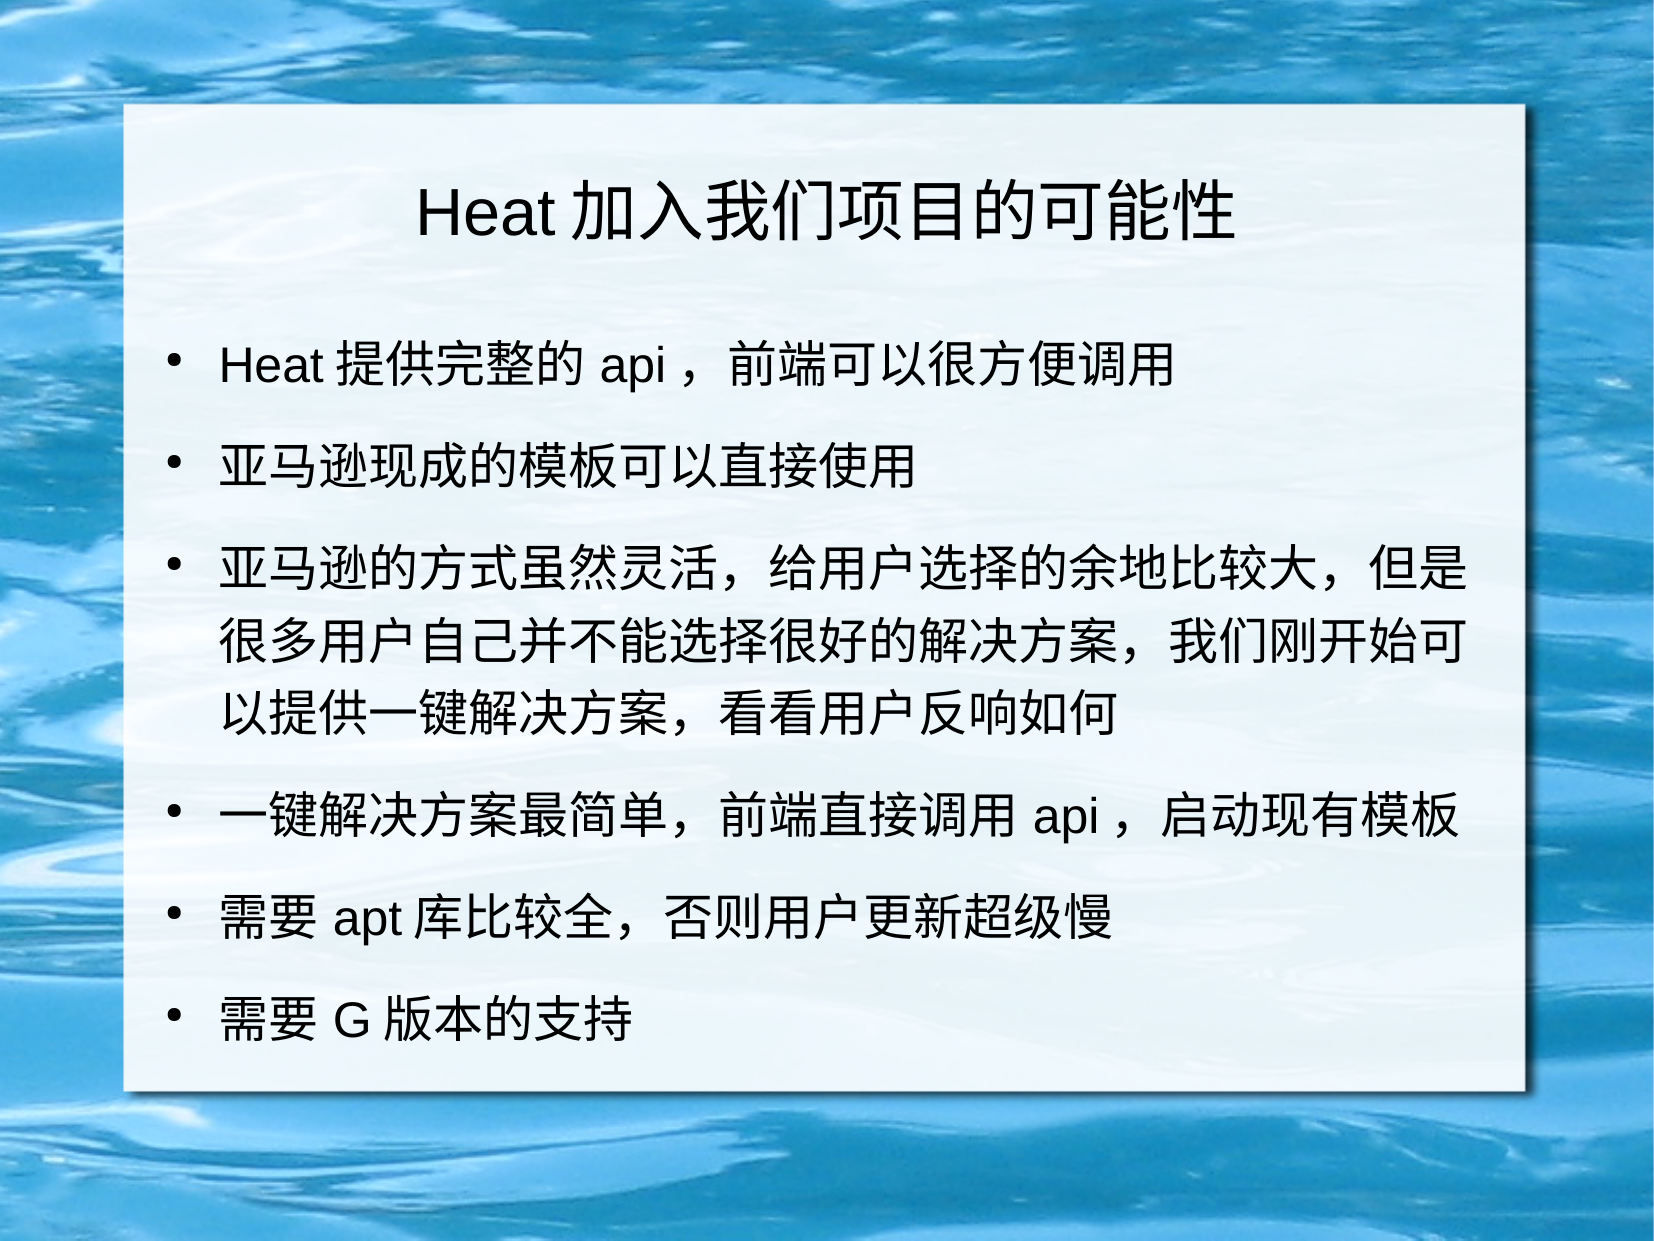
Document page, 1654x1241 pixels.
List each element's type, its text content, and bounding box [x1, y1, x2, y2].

title Heat加入我们项目的可能性 [147, 118, 1506, 296]
list Heat提供完整的api，前端可以很方便调用 亚马逊现成的模板可以直接使用 亚马逊的方式虽然灵活，给用户选择的余地比较大，但是很多用户自己并不能选择很好的解决方案，我们刚开始可以提供一键解决方案，看看用户反响如何 一键解决方案最简单，前端直接调用api，启动现有模板 需要apt库比较全，否则用户更新超级慢 需要G版本的支持 [147, 324, 1506, 1045]
picture [0, 0, 1654, 1241]
